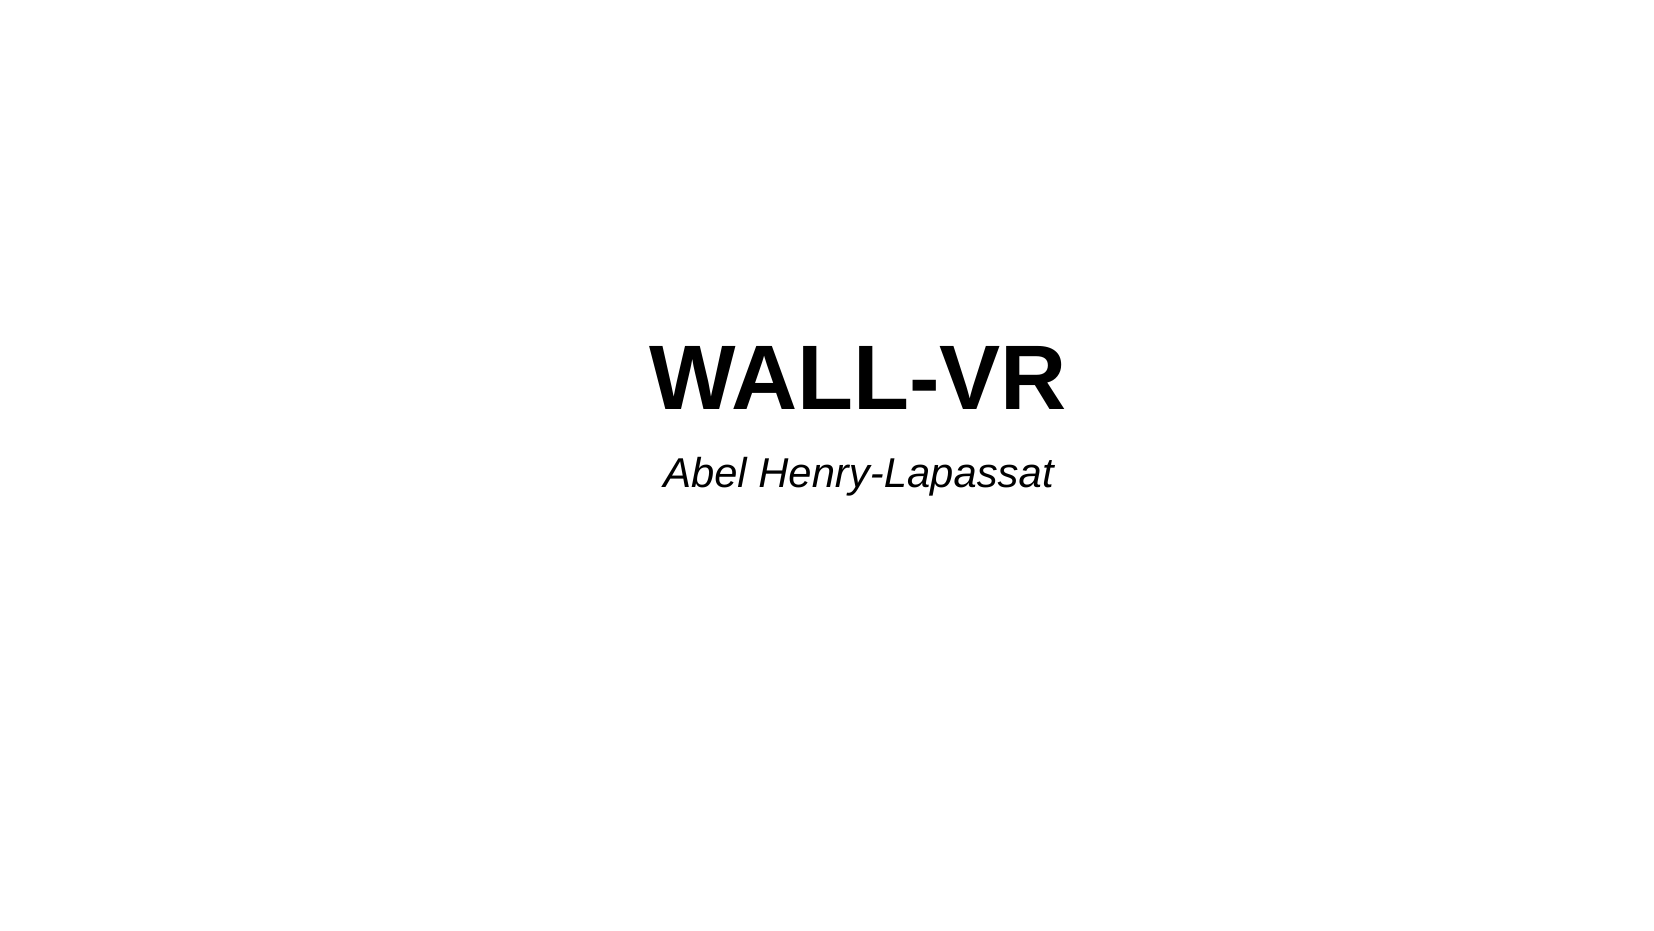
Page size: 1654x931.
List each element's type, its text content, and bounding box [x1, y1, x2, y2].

subtitle Abel Henry-Lapassat [525, 450, 1193, 497]
title WALL-VR [600, 300, 1118, 450]
